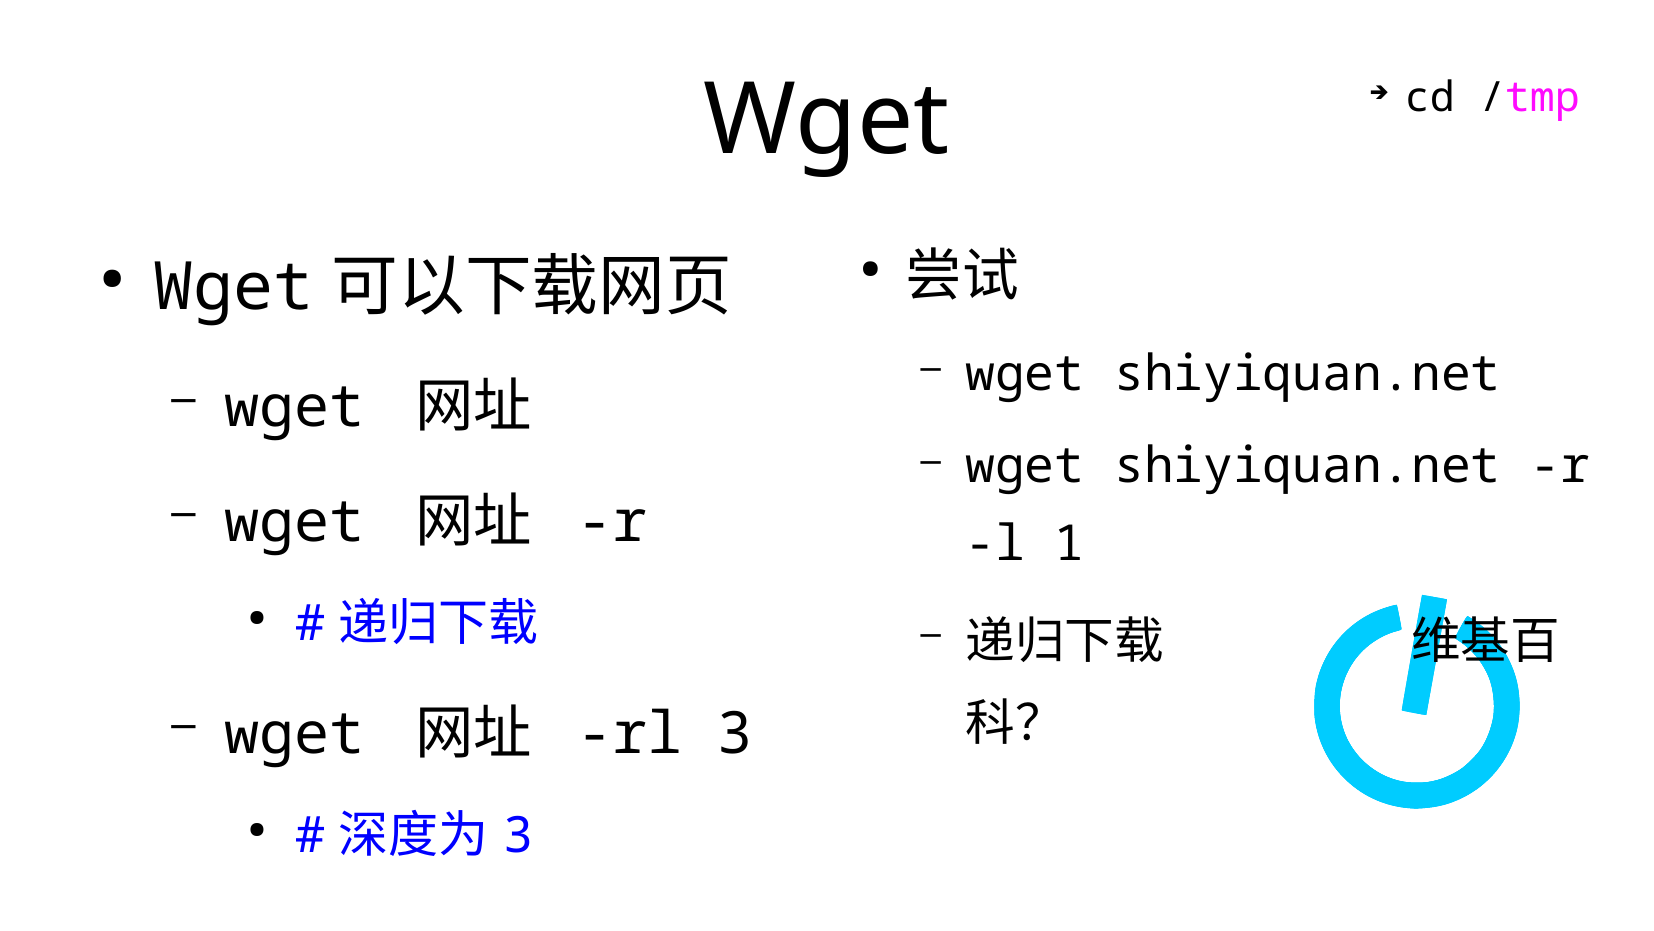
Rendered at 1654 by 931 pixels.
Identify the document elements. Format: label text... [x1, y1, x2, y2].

list Wget可以下载网页 wget 网址 wget 网址 -r #递归下载 wget 网址 -rl 3 #深度为3 [82, 217, 809, 898]
title Wget [82, 37, 1571, 193]
text_box cd /tmp [1192, 59, 1595, 199]
list 尝试 wget shiyiquan.net wget shiyiquan.net -r -l 1 递归下载 维基百科？ [845, 217, 1619, 756]
